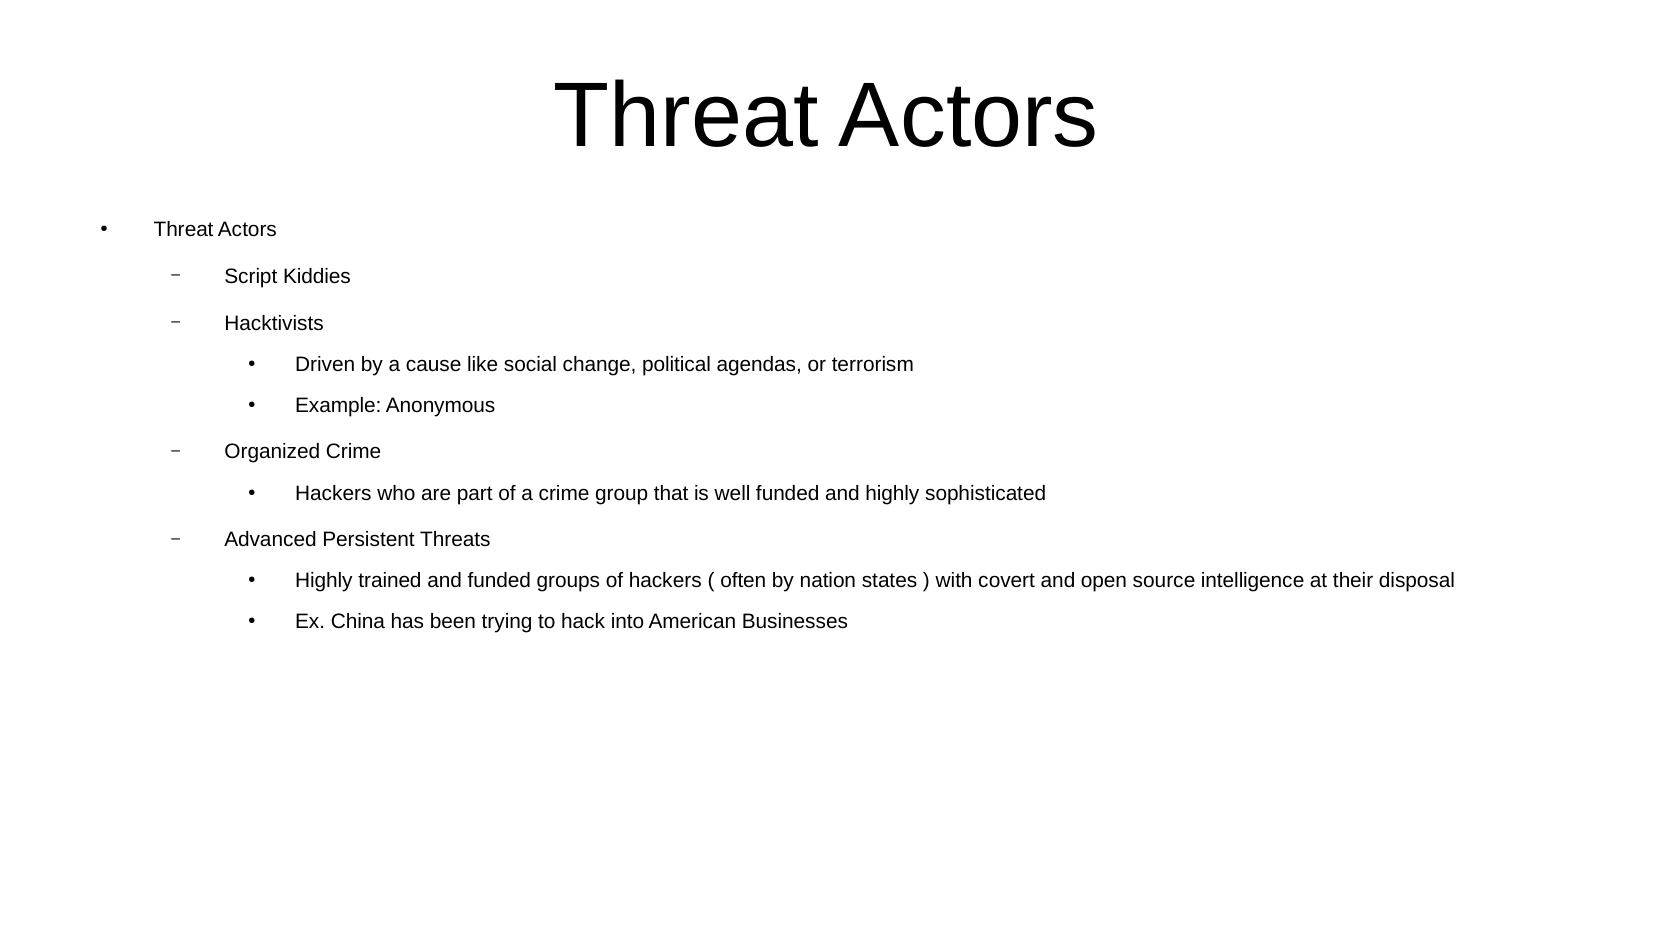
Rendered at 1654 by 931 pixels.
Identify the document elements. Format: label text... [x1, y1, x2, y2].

title Threat Actors [82, 37, 1571, 193]
list Threat Actors Script Kiddies Hacktivists Driven by a cause like social change, political agendas, or terrorism Example: Anonymous Organized Crime Hackers who are part of a crime group that is well funded and highly sophisticated Advanced Persistent Threats Highly trained and funded groups of hackers ( often by nation states ) with covert and open source intelligence at their disposal Ex. China has been trying to hack into American Businesses [82, 217, 1621, 916]
